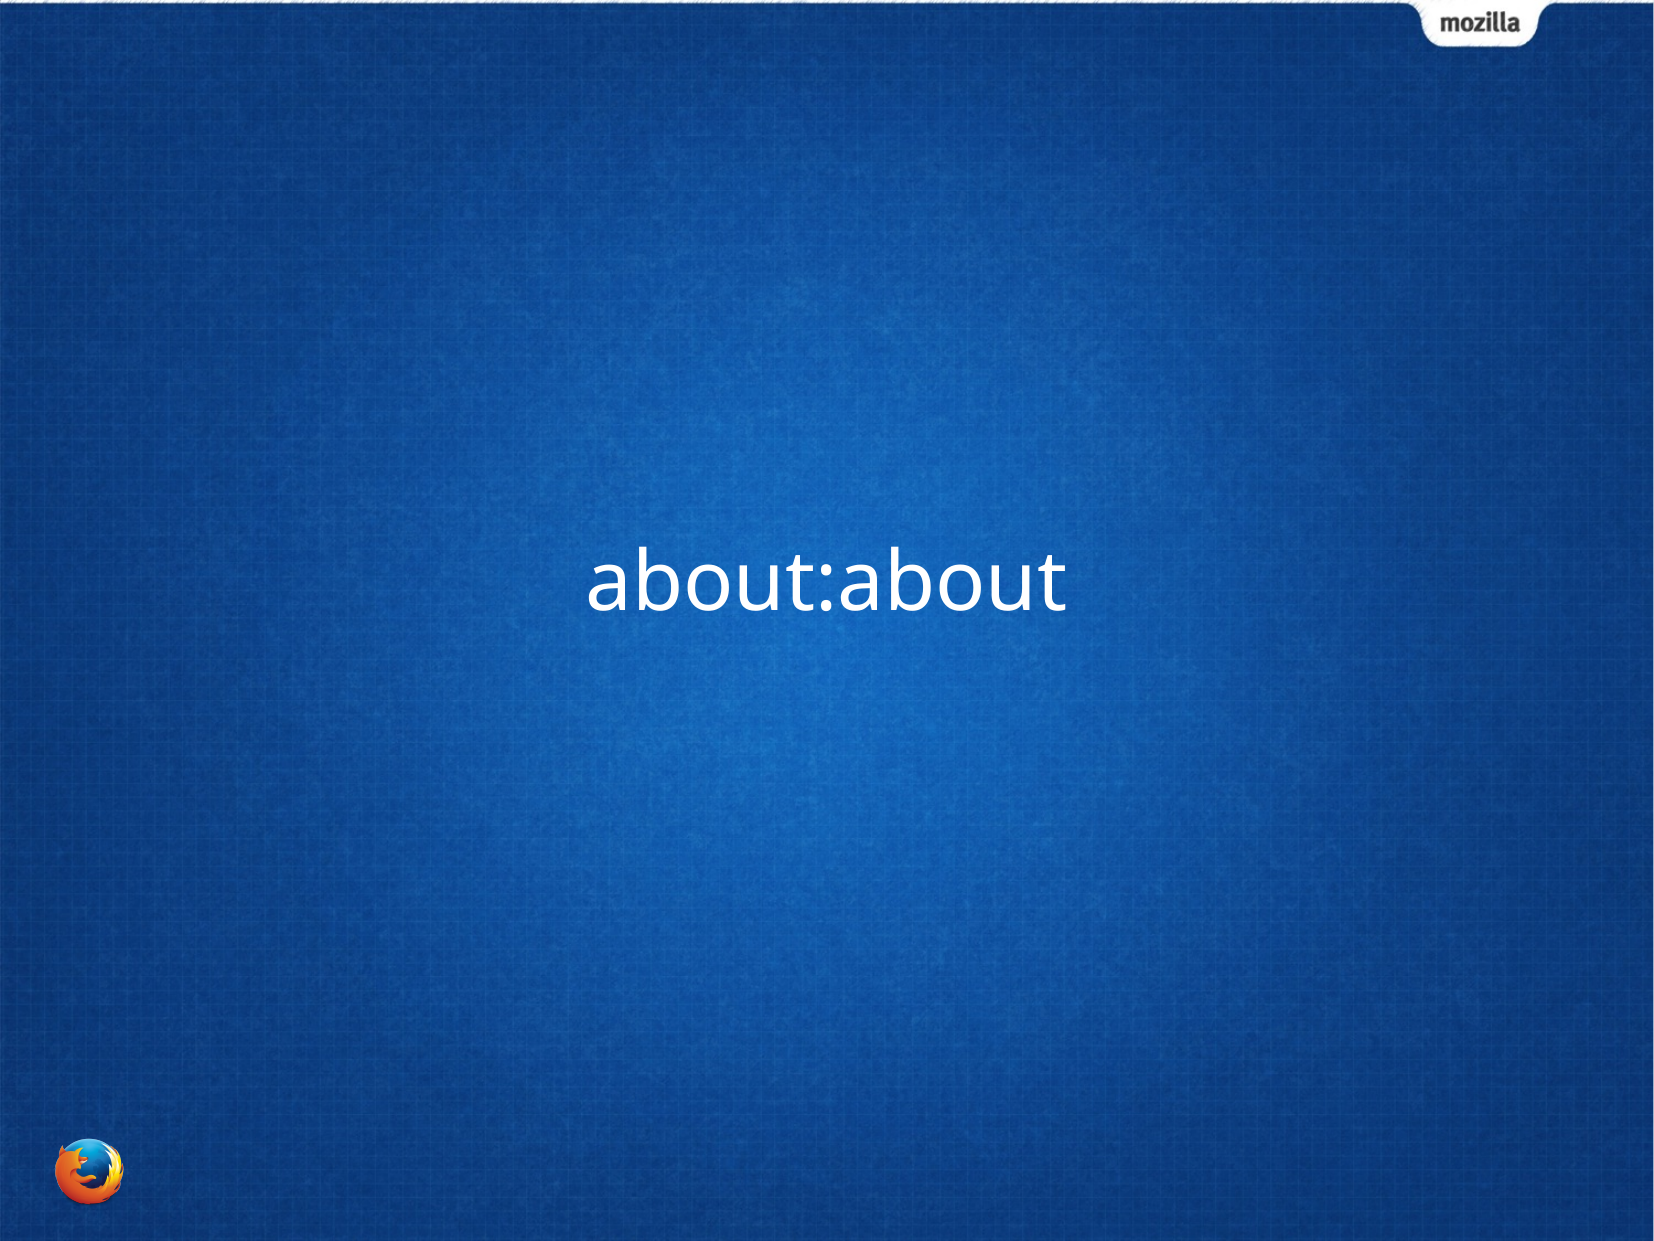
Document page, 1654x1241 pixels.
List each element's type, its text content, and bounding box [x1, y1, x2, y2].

picture [0, 0, 1654, 1241]
subtitle about:about [82, 49, 1571, 1108]
